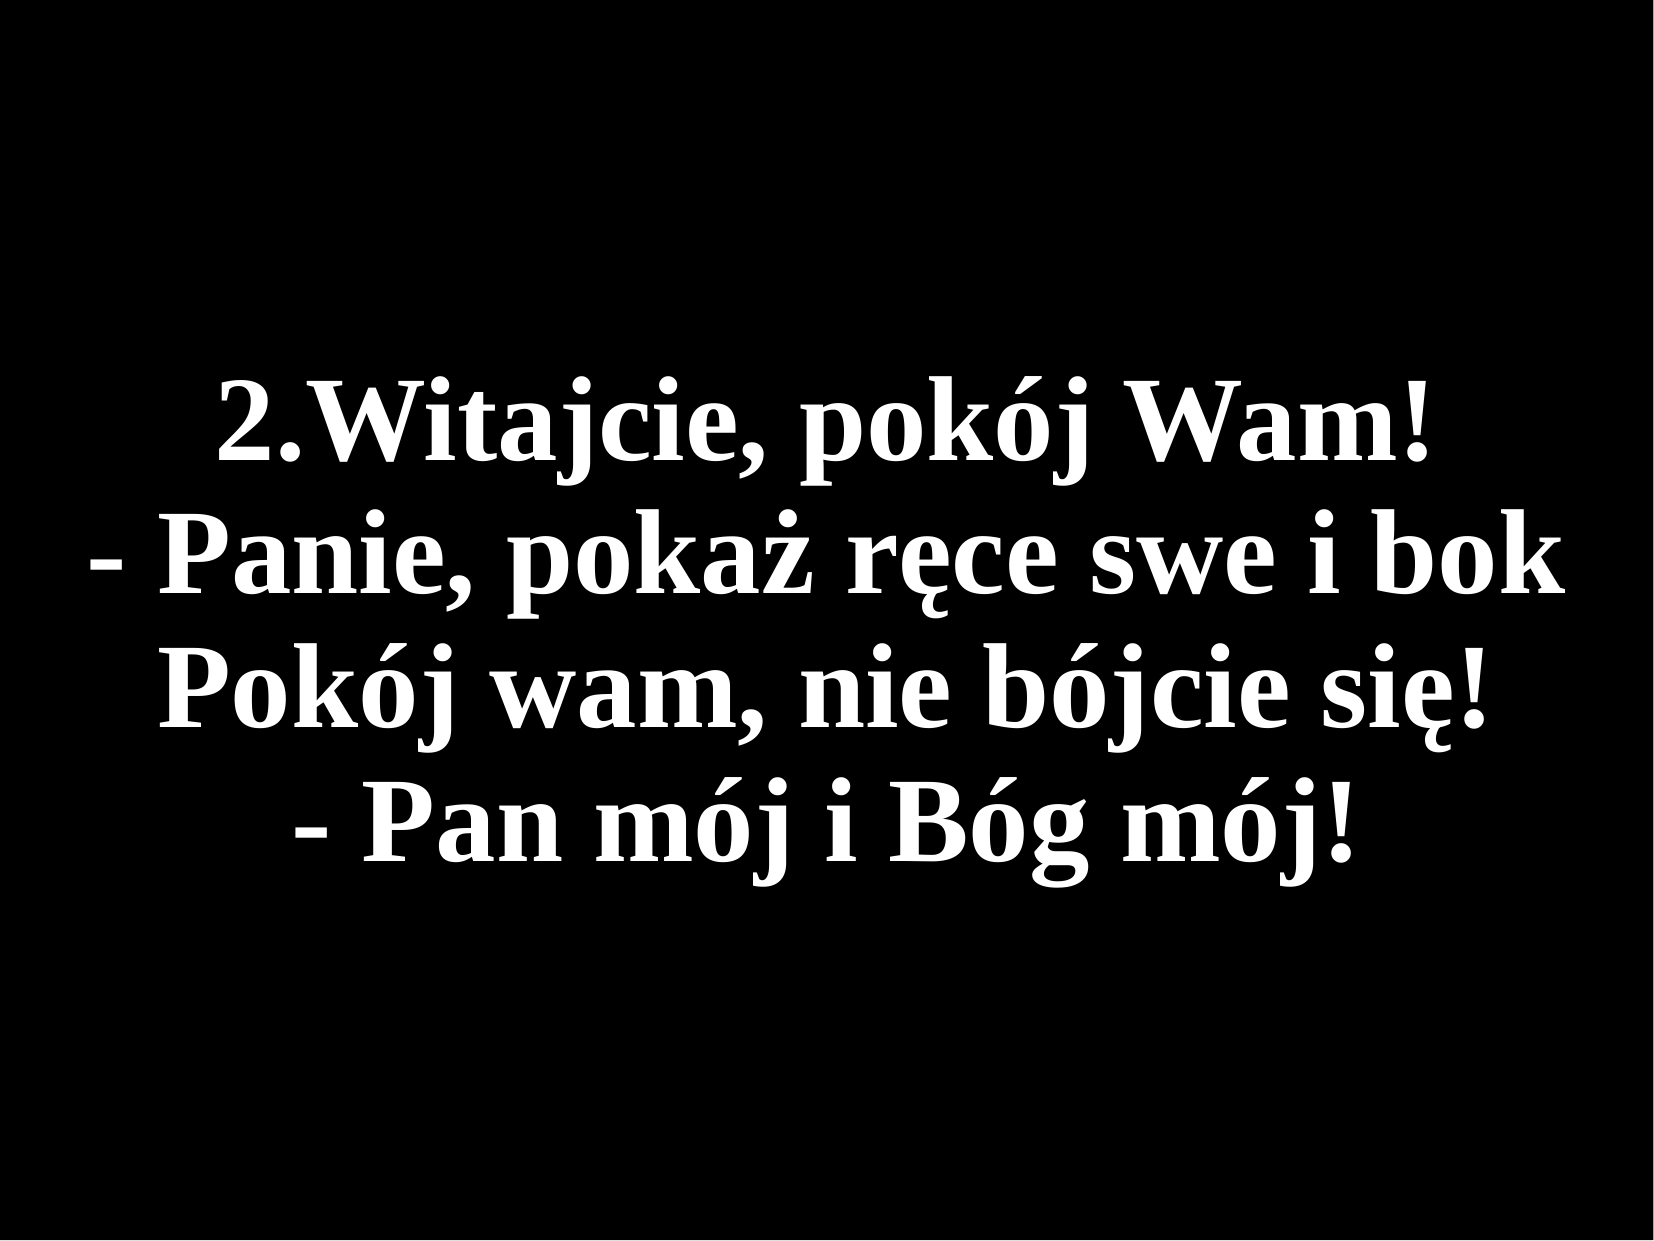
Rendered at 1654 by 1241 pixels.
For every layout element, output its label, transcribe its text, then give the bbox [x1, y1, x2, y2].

title 2.Witajcie, pokój Wam! - Panie, pokaż ręce swe i bok Pokój wam, nie bójcie się! - Pan mój i Bóg mój! [0, 0, 1654, 1241]
